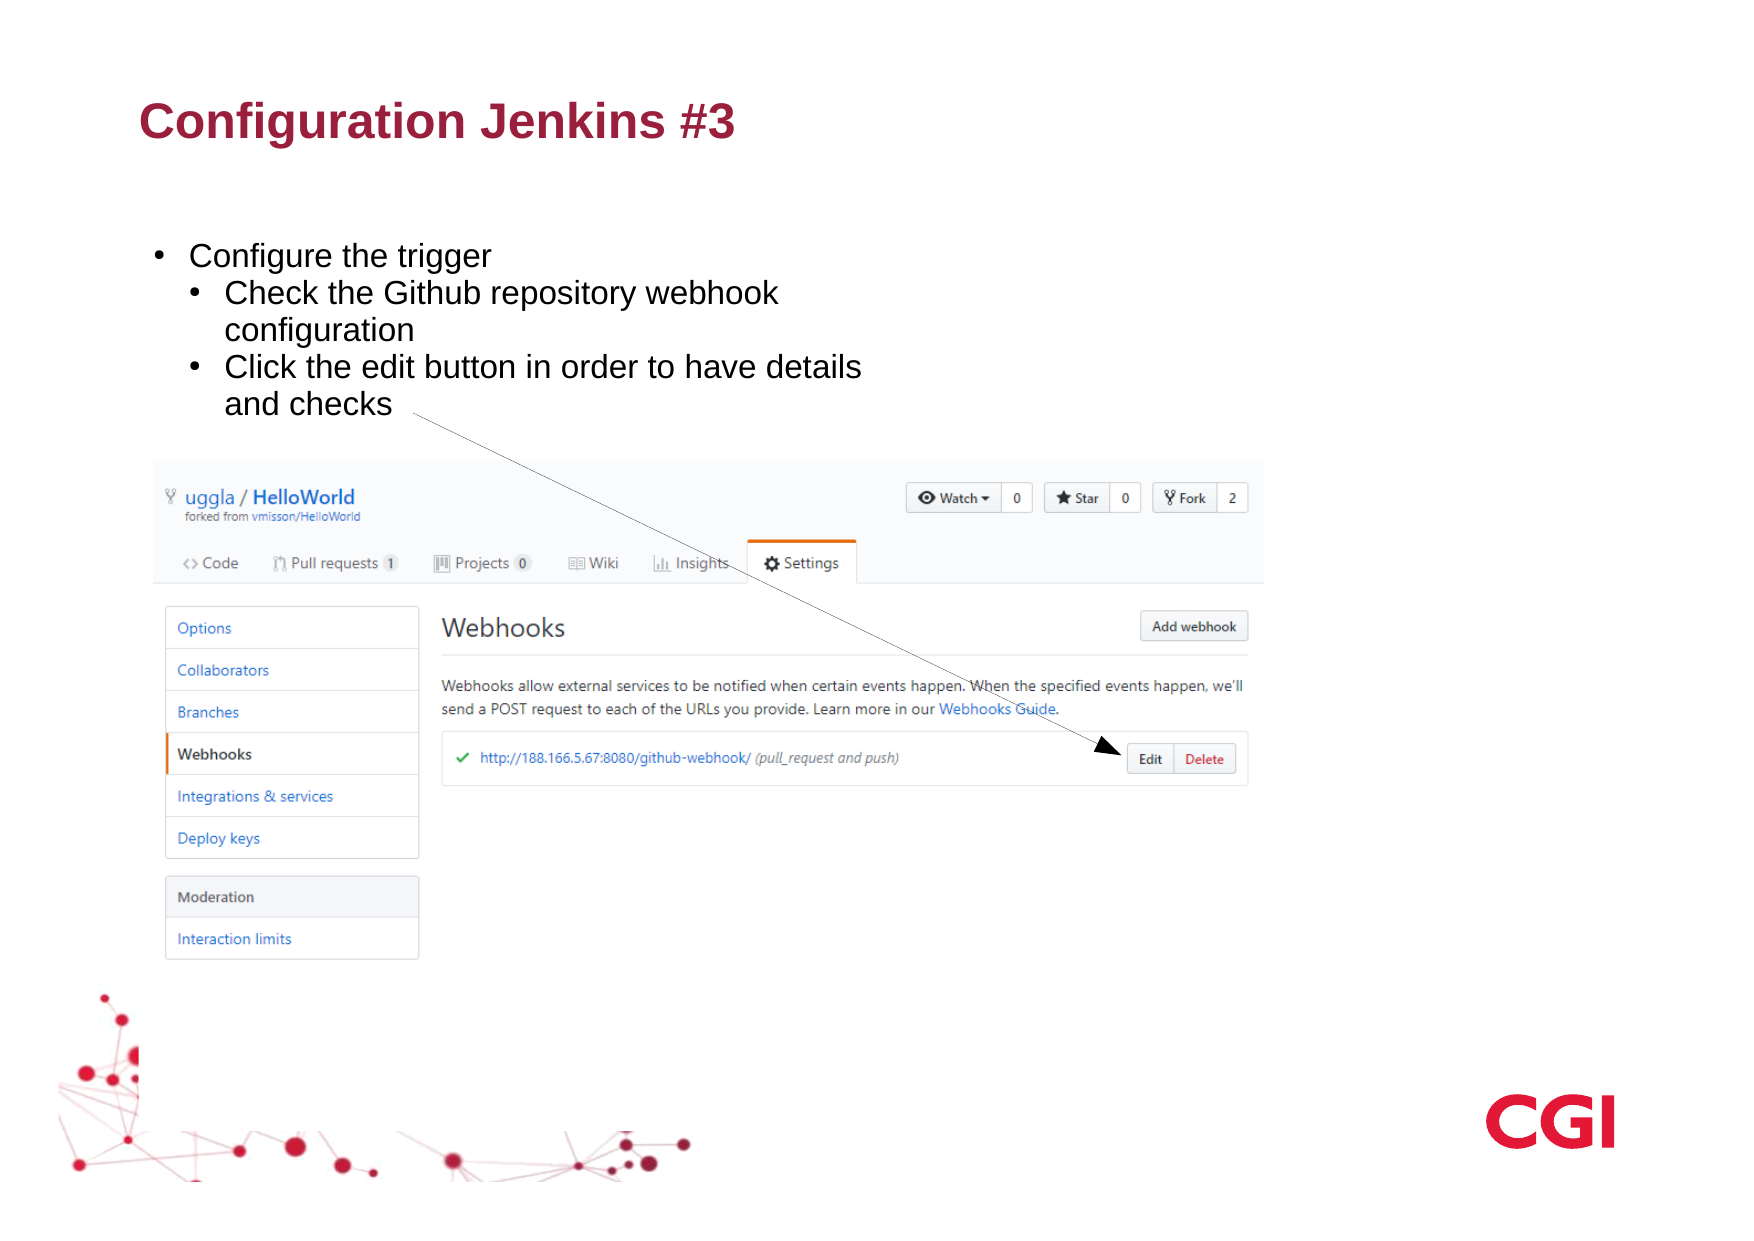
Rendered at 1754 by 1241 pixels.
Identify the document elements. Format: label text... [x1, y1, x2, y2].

picture [58, 965, 738, 1182]
text_box Configuration Jenkins #3 [138, 88, 1638, 240]
text_box Configure the trigger Check the Github repository webhook configuration Click the edit button in order to have details and checks [138, 229, 921, 1132]
picture [153, 460, 1264, 973]
